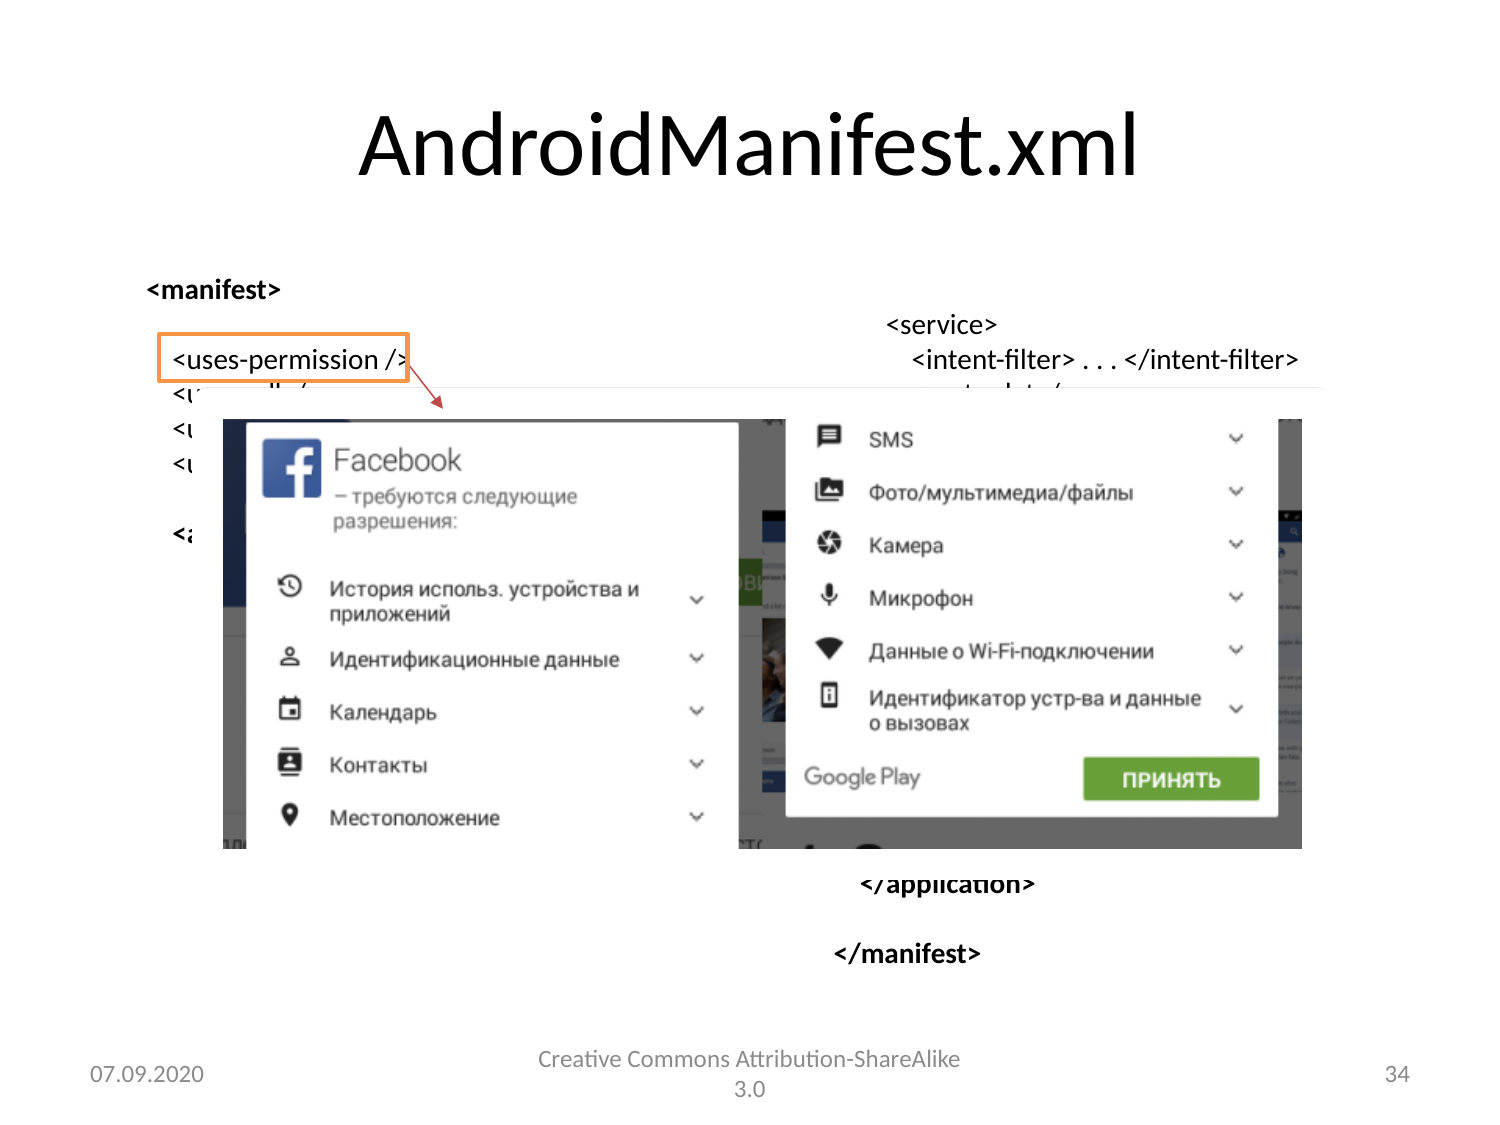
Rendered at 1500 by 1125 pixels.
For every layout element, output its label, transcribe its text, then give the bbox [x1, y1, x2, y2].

list <service> <intent-filter> . . . </intent-filter> <meta-data/> </service> <receiver> <intent-filter> . . . </intent-filter> <meta-data /> </receiver> <provider> <grant-uri-permission /> <meta-data /> <path-permission /> </provider> </application> </manifest> [762, 262, 1425, 1005]
footer Creative Commons Attribution-ShareAlike 3.0 [512, 1042, 988, 1103]
list <manifest> <uses-permission /> <uses-sdk /> <uses-configuration /> <uses-feature /> <application> <activity> <intent-filter> <action /> <category /> <data /> </intent-filter> <meta-data /> </activity> [161, 336, 405, 379]
list <manifest> <uses-permission /> <uses-sdk /> <uses-configuration /> <uses-feature /> <application> <activity> <intent-filter> <action /> <category /> <data /> </intent-filter> <meta-data /> </activity> [75, 262, 738, 1005]
title AndroidManifest.xml [75, 45, 1425, 233]
slide_number <number> [1074, 1042, 1425, 1103]
picture [223, 418, 1302, 849]
